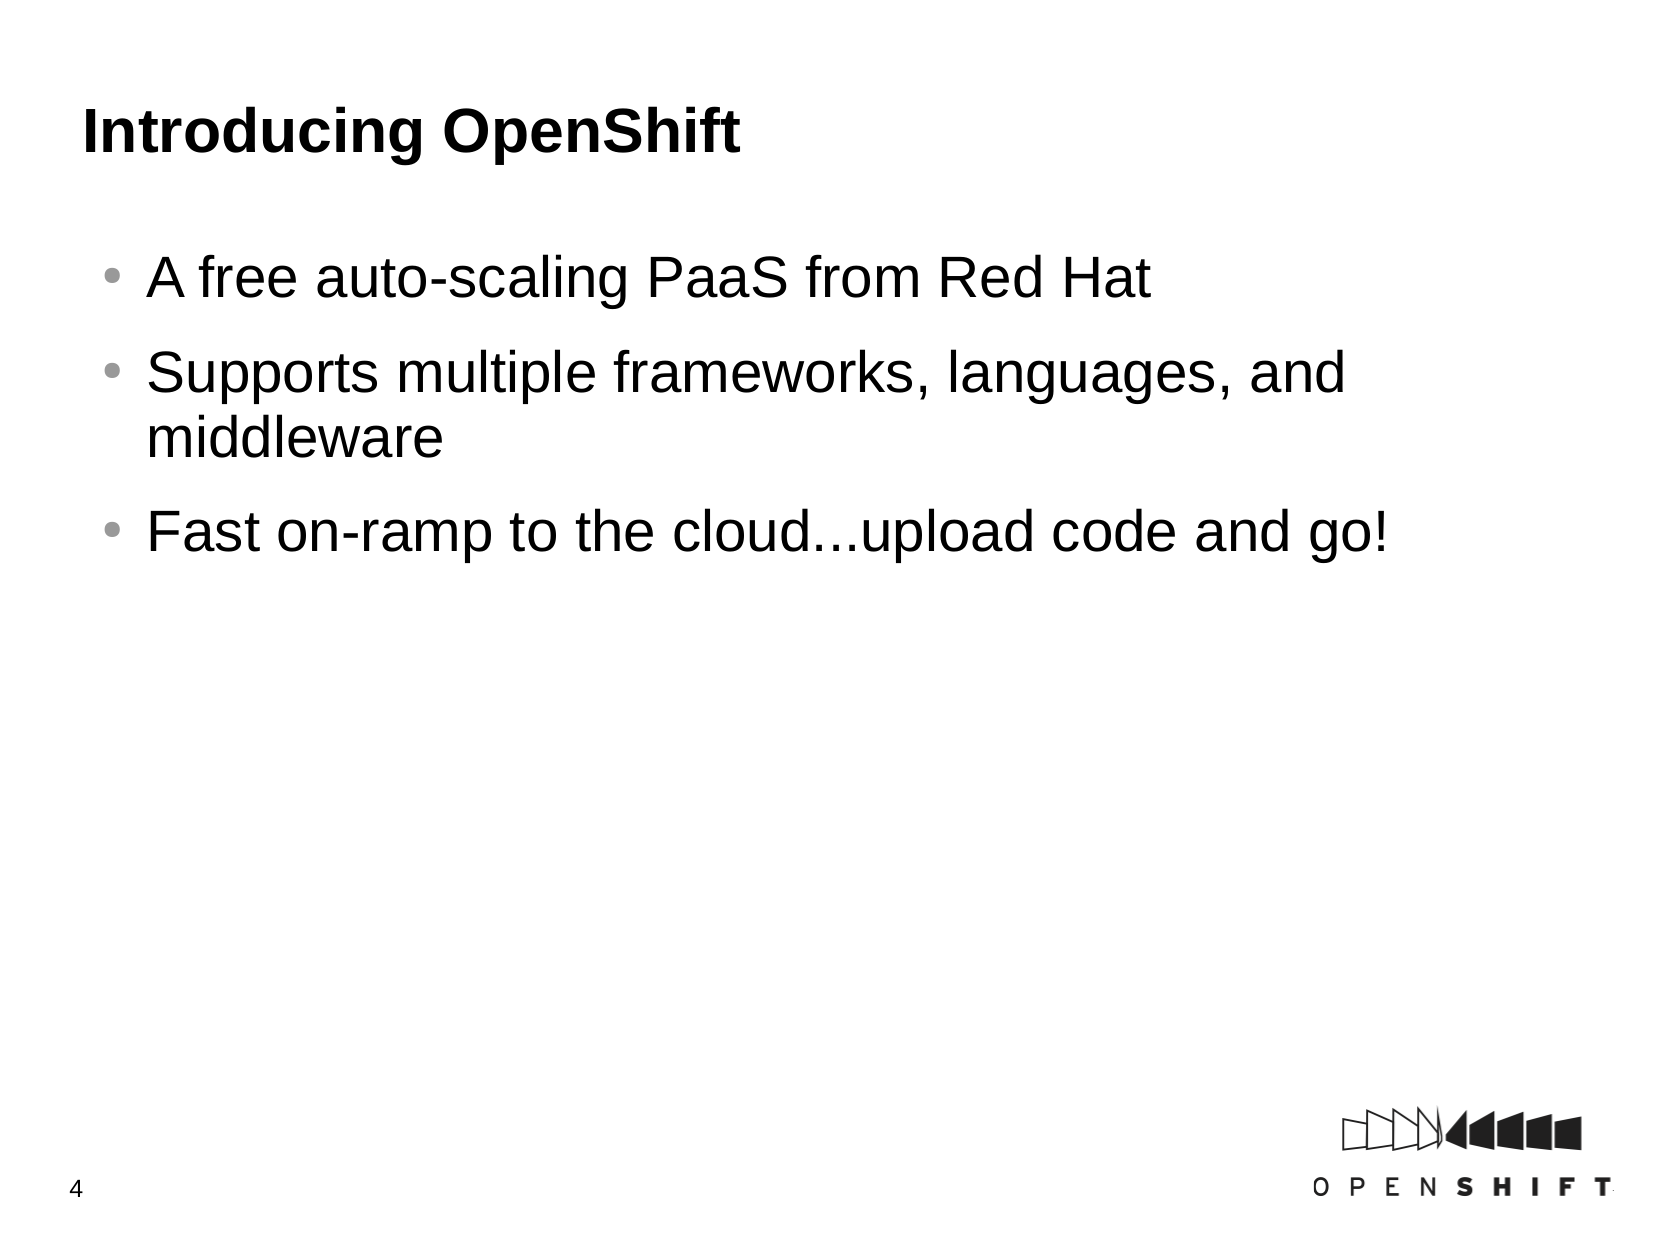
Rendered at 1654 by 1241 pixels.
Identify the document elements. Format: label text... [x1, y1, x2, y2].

title Introducing OpenShift [82, 37, 1571, 226]
picture [1313, 1104, 1614, 1200]
list A free auto-scaling PaaS from Red Hat Supports multiple frameworks, languages, and middleware Fast on-ramp to the cloud...upload code and go! [86, 244, 1576, 1039]
